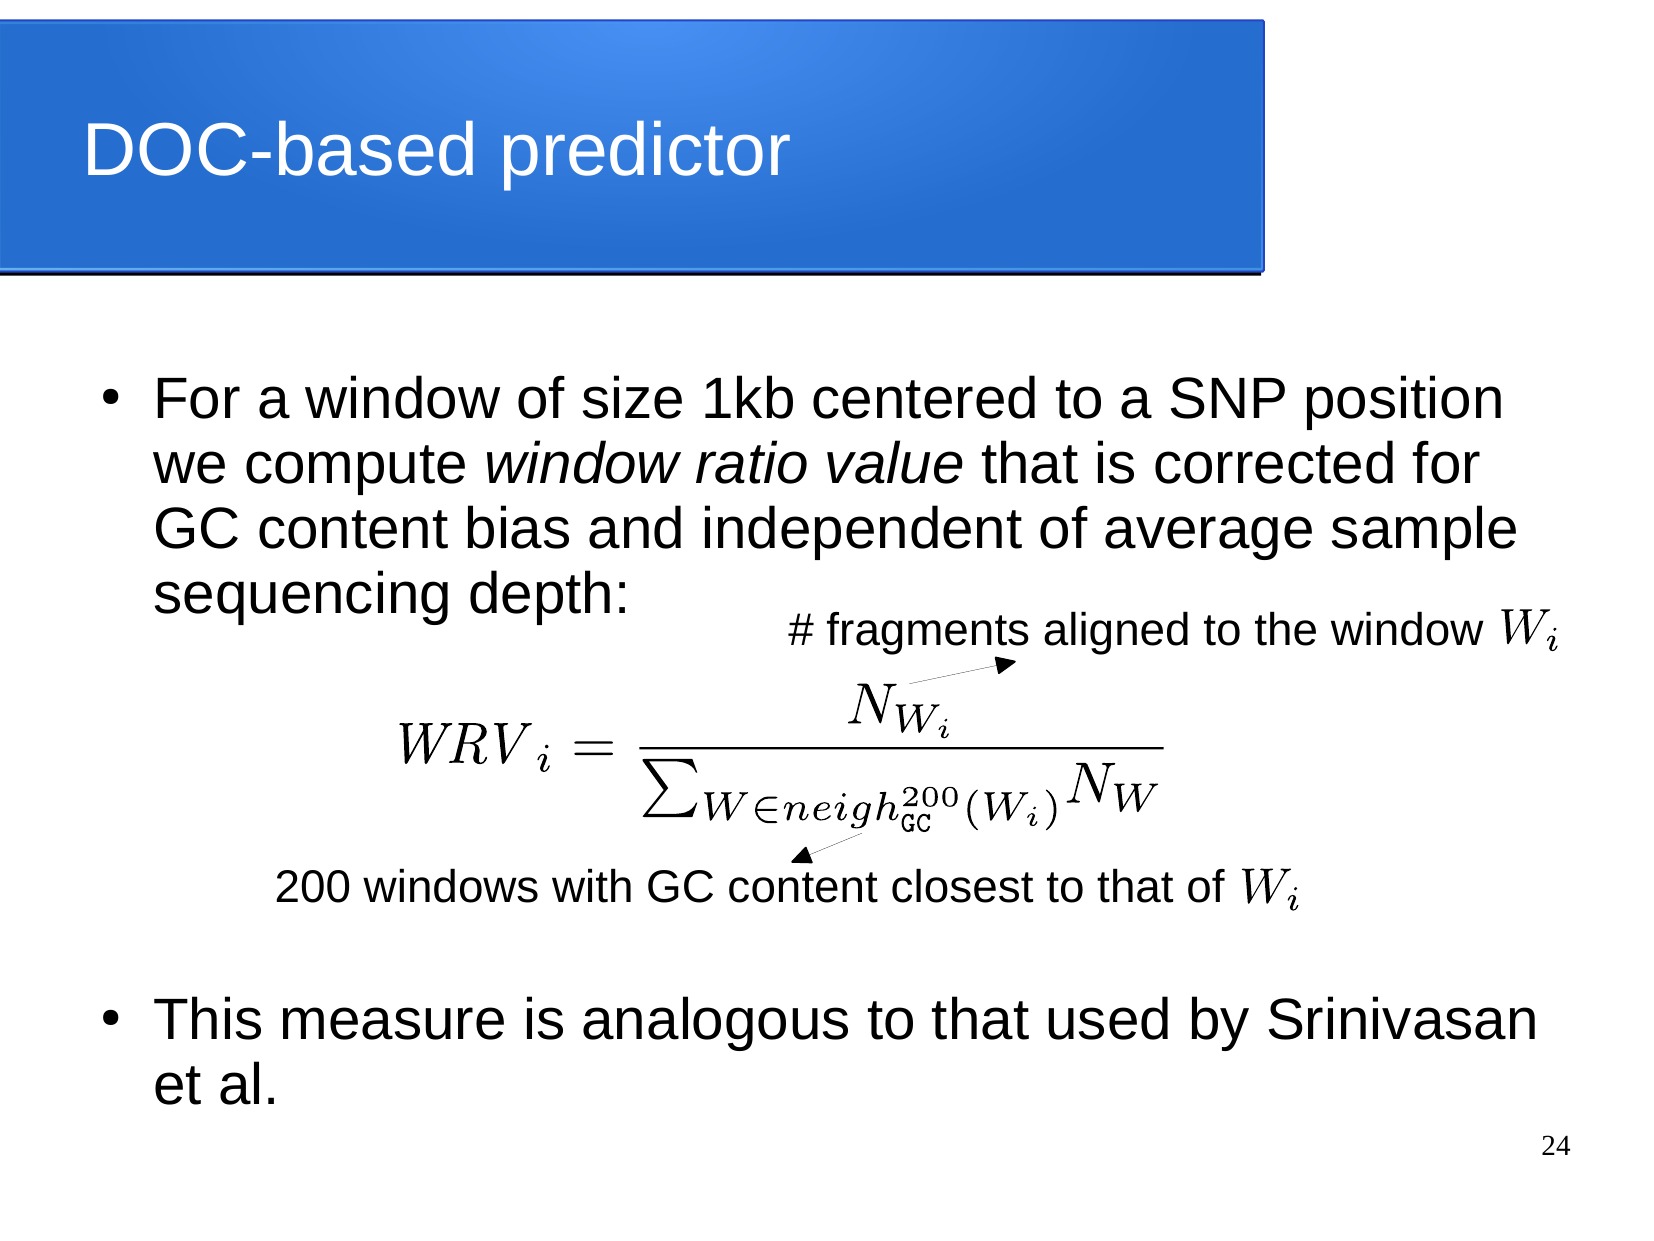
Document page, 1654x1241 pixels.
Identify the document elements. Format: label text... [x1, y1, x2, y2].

text_box [387, 683, 1164, 833]
text_box [1238, 868, 1301, 911]
text_box 200 windows with GC content closest to that of [259, 853, 1347, 920]
text_box [1498, 609, 1560, 652]
title DOC-based predictor [82, 47, 1235, 252]
text_box # fragments aligned to the window [773, 596, 1506, 663]
list For a window of size 1kb centered to a SNP position we compute window ratio value that is corrected for GC content bias and independent of average sample sequencing depth: This measure is analogous to that used by Srinivasan et al. [82, 366, 1571, 1123]
